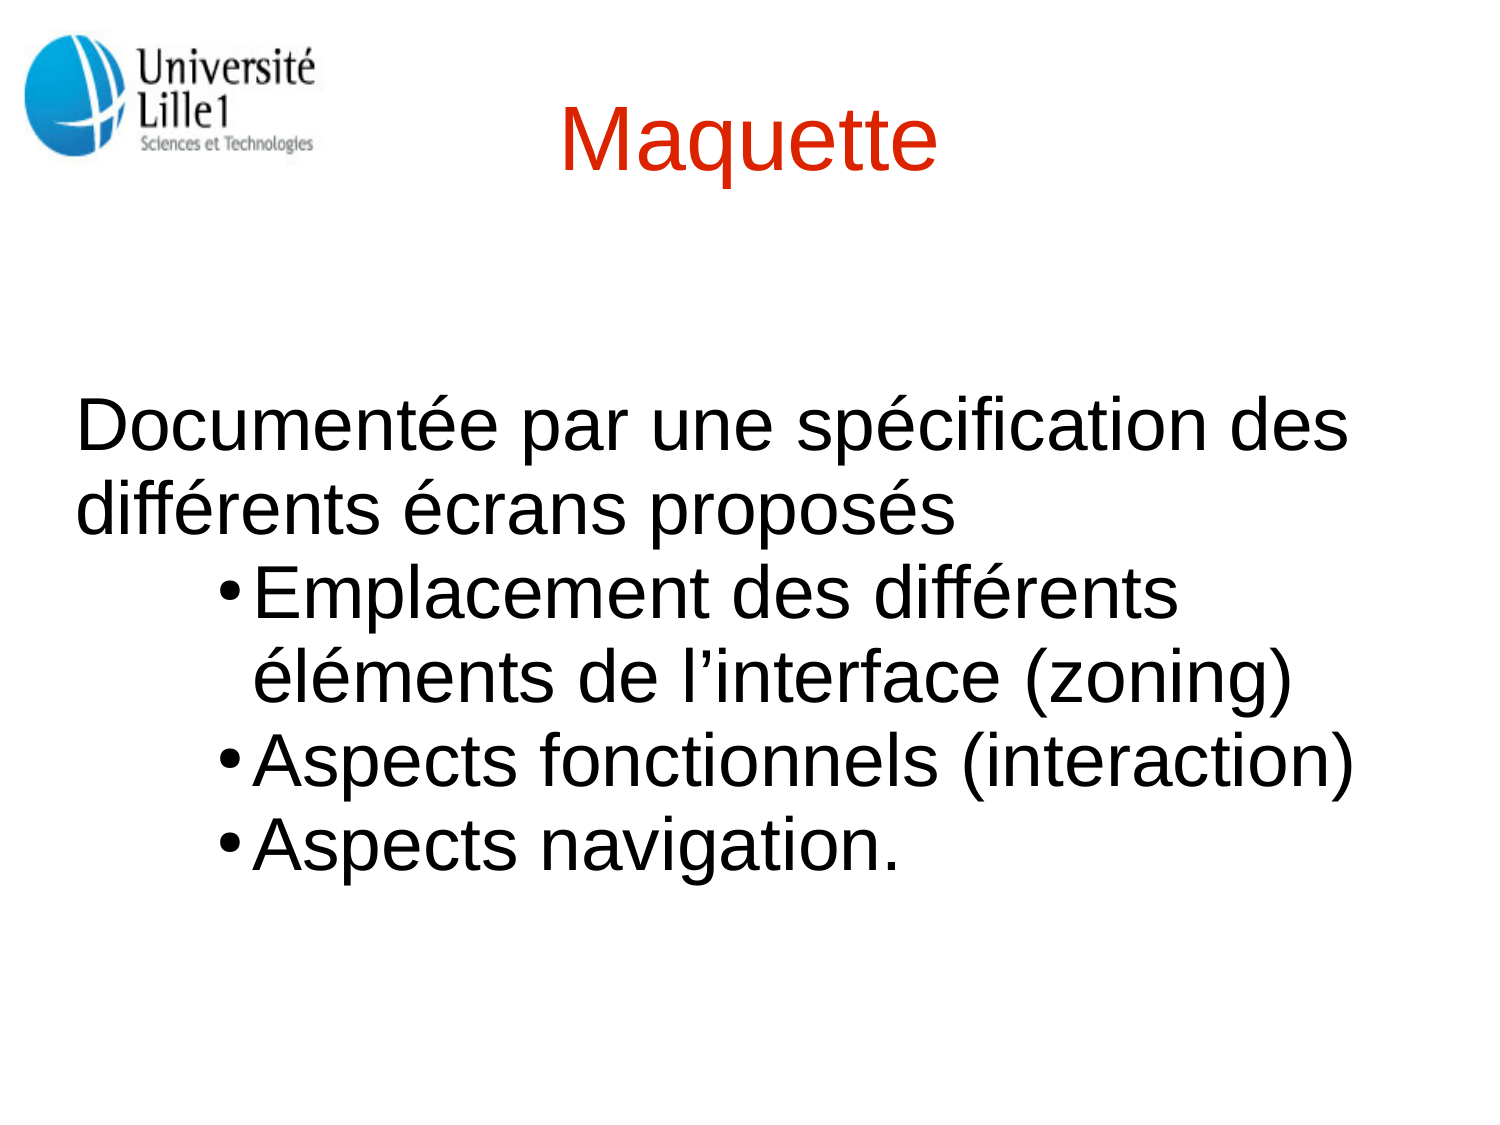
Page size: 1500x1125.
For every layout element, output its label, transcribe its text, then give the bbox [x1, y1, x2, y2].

subtitle Documentée par une spécification des différents écrans proposés Emplacement des différents éléments de l’interface (zoning) Aspects fonctionnels (interaction) Aspects navigation. [75, 263, 1425, 1006]
picture [11, 15, 346, 166]
title Maquette [75, 44, 1425, 233]
